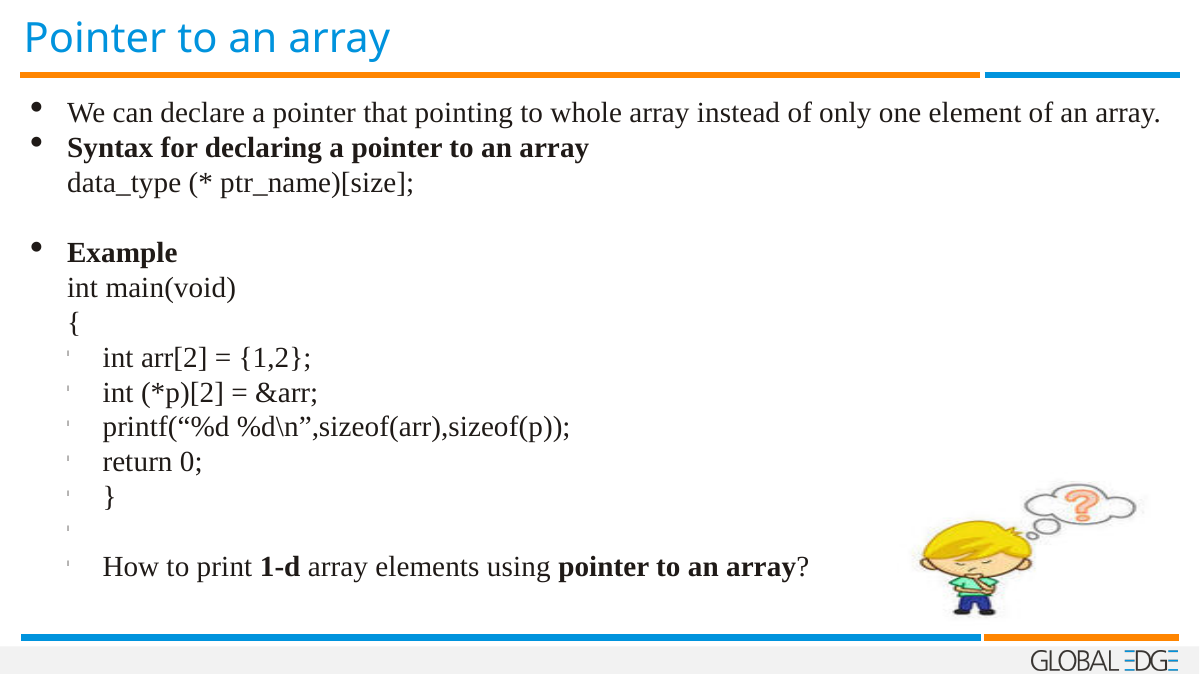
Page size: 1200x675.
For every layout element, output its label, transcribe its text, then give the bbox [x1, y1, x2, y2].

text_box Pointer to an array [12, 9, 1087, 62]
text_box We can declare a pointer that pointing to whole array instead of only one element of an array. Syntax for declaring a pointer to an array data_type (* ptr_name)[size]; Example int main(void) { int arr[2] = {1,2}; int (*p)[2] = &arr; printf(“%d %d\n”,sizeof(arr),sizeof(p)); return 0; } How to print 1-d array elements using pointer to an array? [20, 87, 1178, 627]
picture [1031, 650, 1178, 671]
picture [897, 472, 1158, 626]
